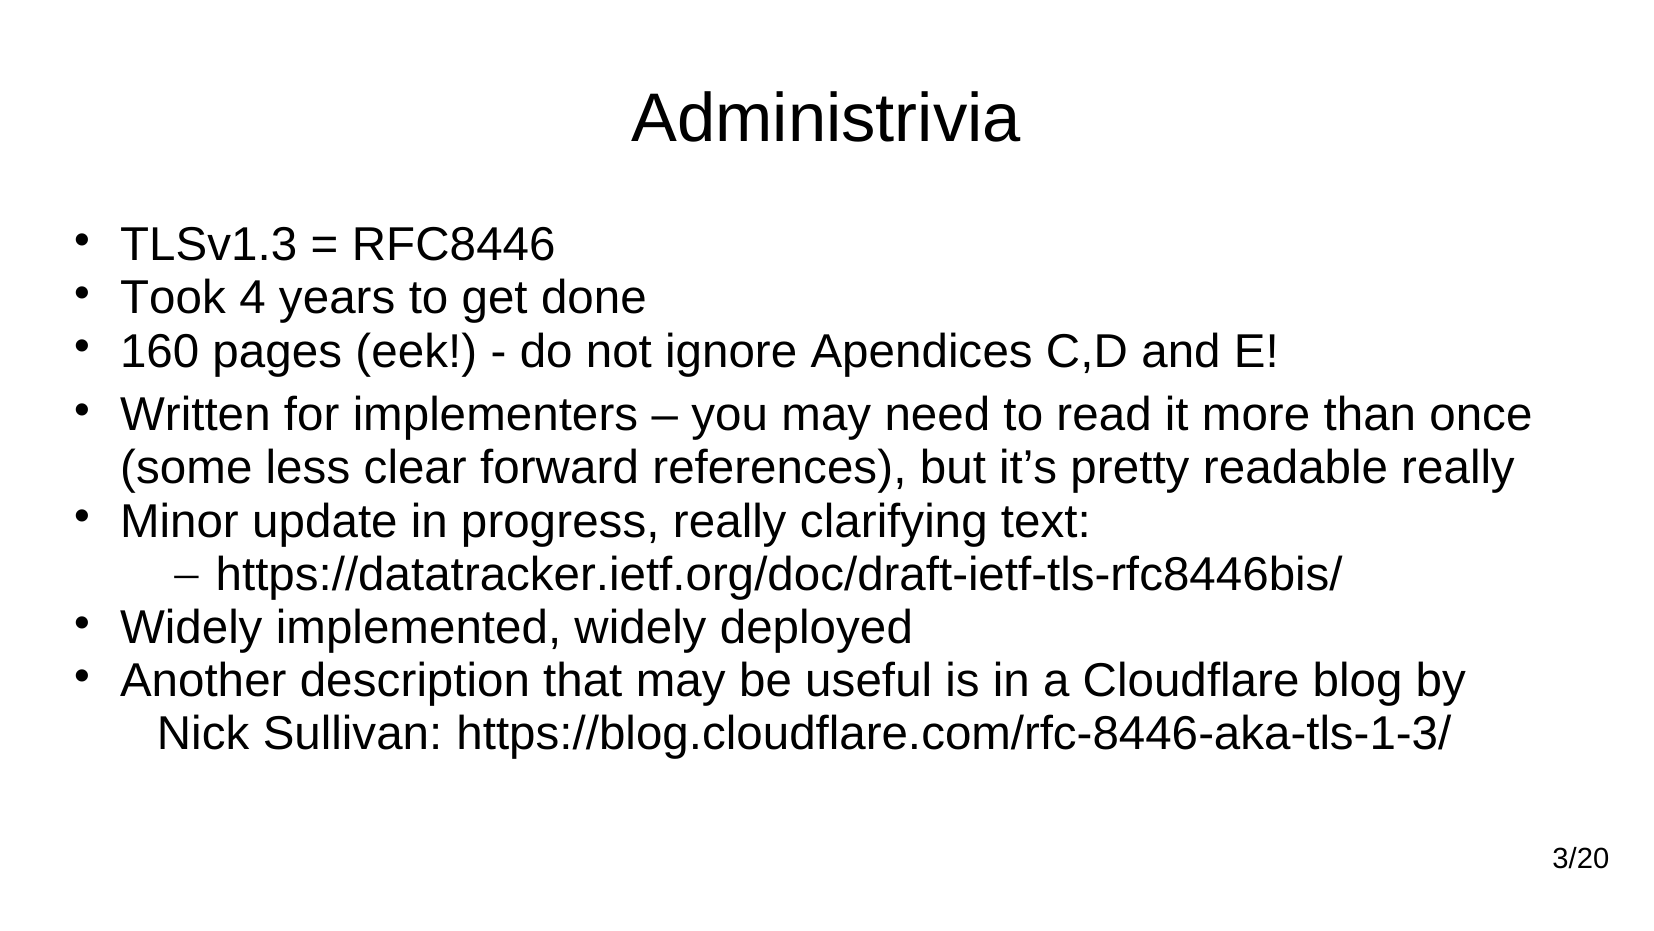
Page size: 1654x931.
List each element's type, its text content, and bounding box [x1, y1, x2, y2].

list TLSv1.3 = RFC8446 Took 4 years to get done 160 pages (eek!) - do not ignore Apendices C,D and E! Written for implementers – you may need to read it more than once (some less clear forward references), but it’s pretty readable really Minor update in progress, really clarifying text: https://datatracker.ietf.org/doc/draft-ietf-tls-rfc8446bis/ Widely implemented, widely deployed Another description that may be useful is in a Cloudflare blog by Nick Sullivan: https://blog.cloudflare.com/rfc-8446-aka-tls-1-3/ [59, 213, 1548, 820]
title Administrivia [82, 37, 1571, 193]
